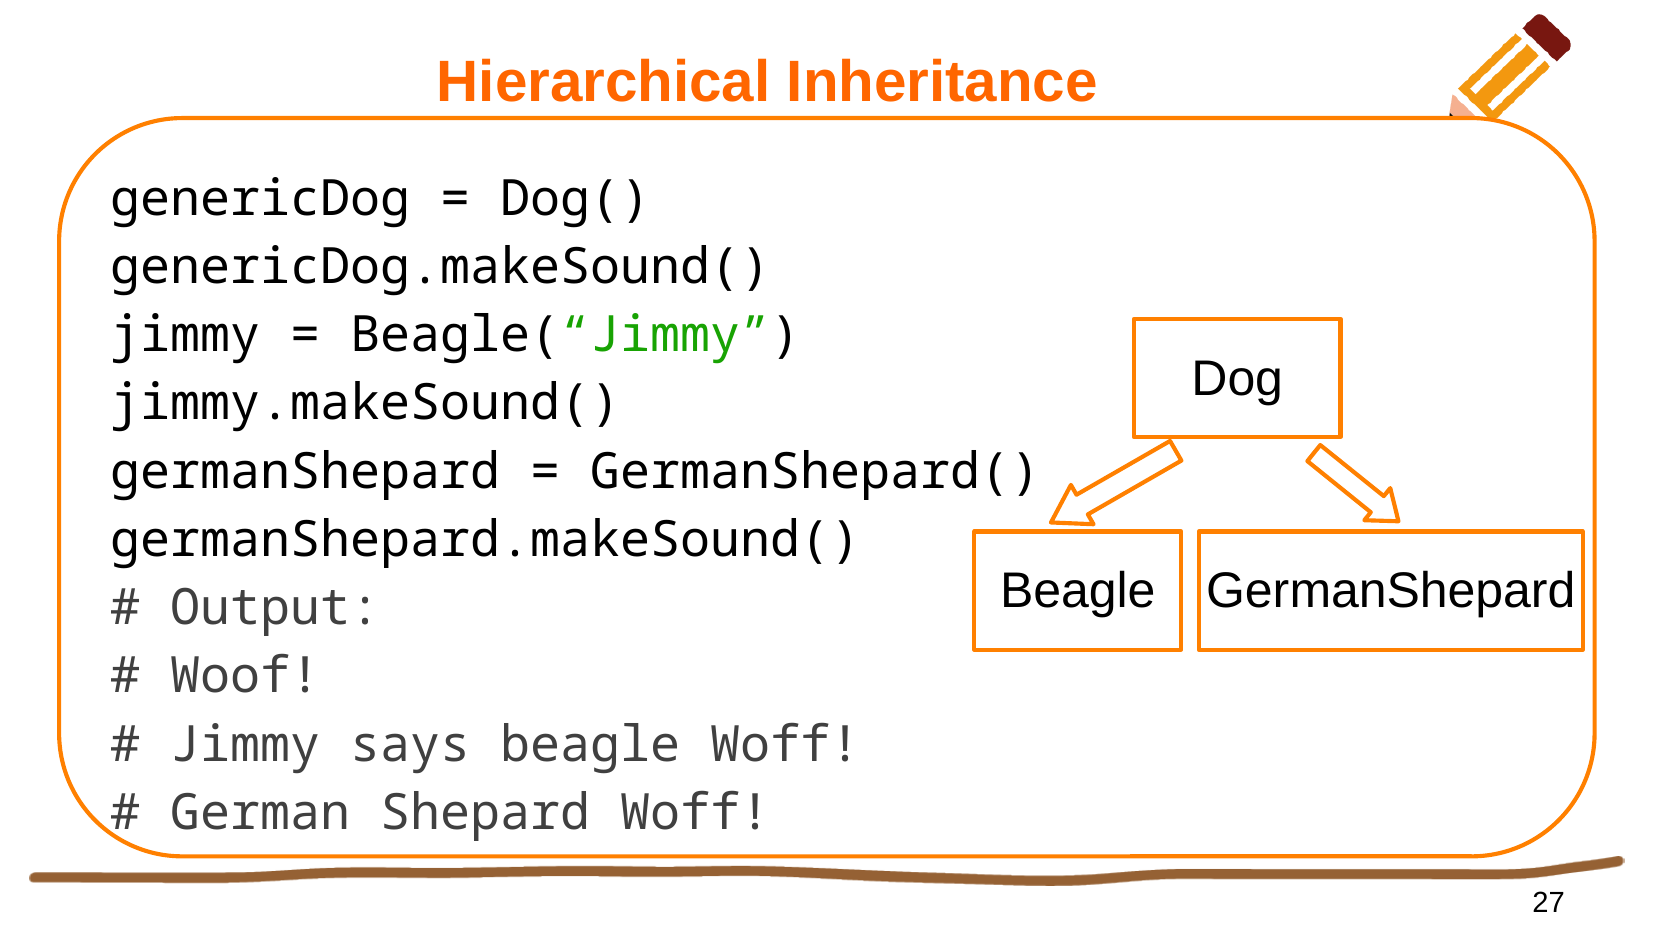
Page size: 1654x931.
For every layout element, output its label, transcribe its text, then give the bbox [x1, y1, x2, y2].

picture [29, 856, 1625, 886]
text_box Dog [1133, 318, 1341, 438]
text_box Beagle [974, 531, 1182, 650]
picture [1446, 14, 1571, 133]
text_box [1051, 440, 1182, 525]
text_box GermanShepard [1198, 531, 1583, 650]
text_box genericDog = Dog() genericDog.makeSound() jimmy = Beagle(“Jimmy”) jimmy.makeSound() germanShepard = GermanShepard() germanShepard.makeSound() # Output: # Woof! # Jimmy says beagle Woff! # German Shepard Woff! [59, 118, 1595, 857]
text_box [1307, 445, 1399, 522]
title Hierarchical Inheritance [88, 29, 1447, 133]
